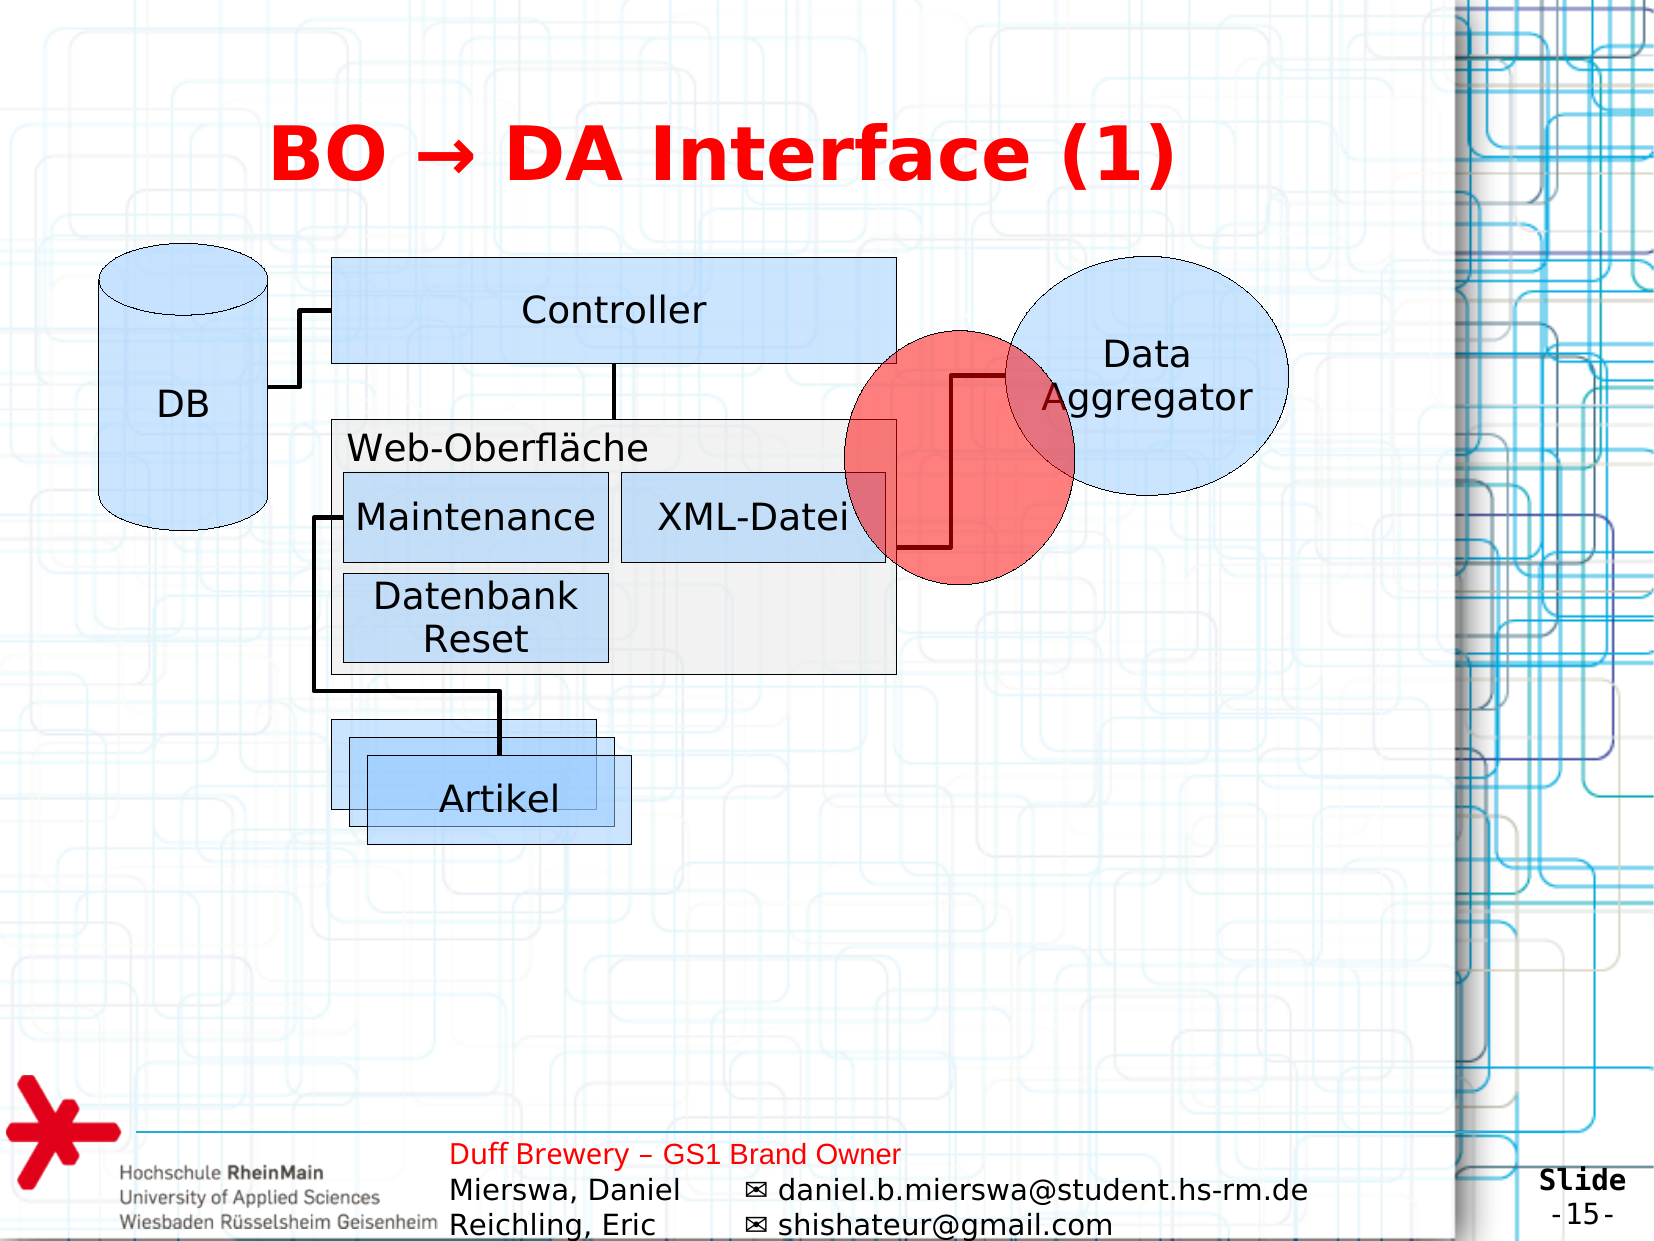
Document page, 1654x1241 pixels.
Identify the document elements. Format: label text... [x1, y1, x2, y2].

text_box [844, 330, 1075, 585]
text_box [502, 719, 615, 755]
text_box Web-Oberfläche [331, 419, 897, 675]
picture [964, 1221, 973, 1233]
text_box [331, 719, 497, 827]
text_box Datenbank Reset [343, 573, 609, 663]
text_box Data Aggregator [1011, 256, 1289, 496]
picture [568, 1221, 577, 1233]
text_box Controller [331, 257, 897, 364]
text_box DB [98, 280, 268, 531]
title BO → DA Interface (1) [29, 70, 1418, 239]
text_box Artikel [367, 755, 632, 845]
text_box Maintenance [343, 472, 609, 563]
text_box XML-Datei [621, 472, 886, 563]
picture [0, 0, 1654, 1241]
